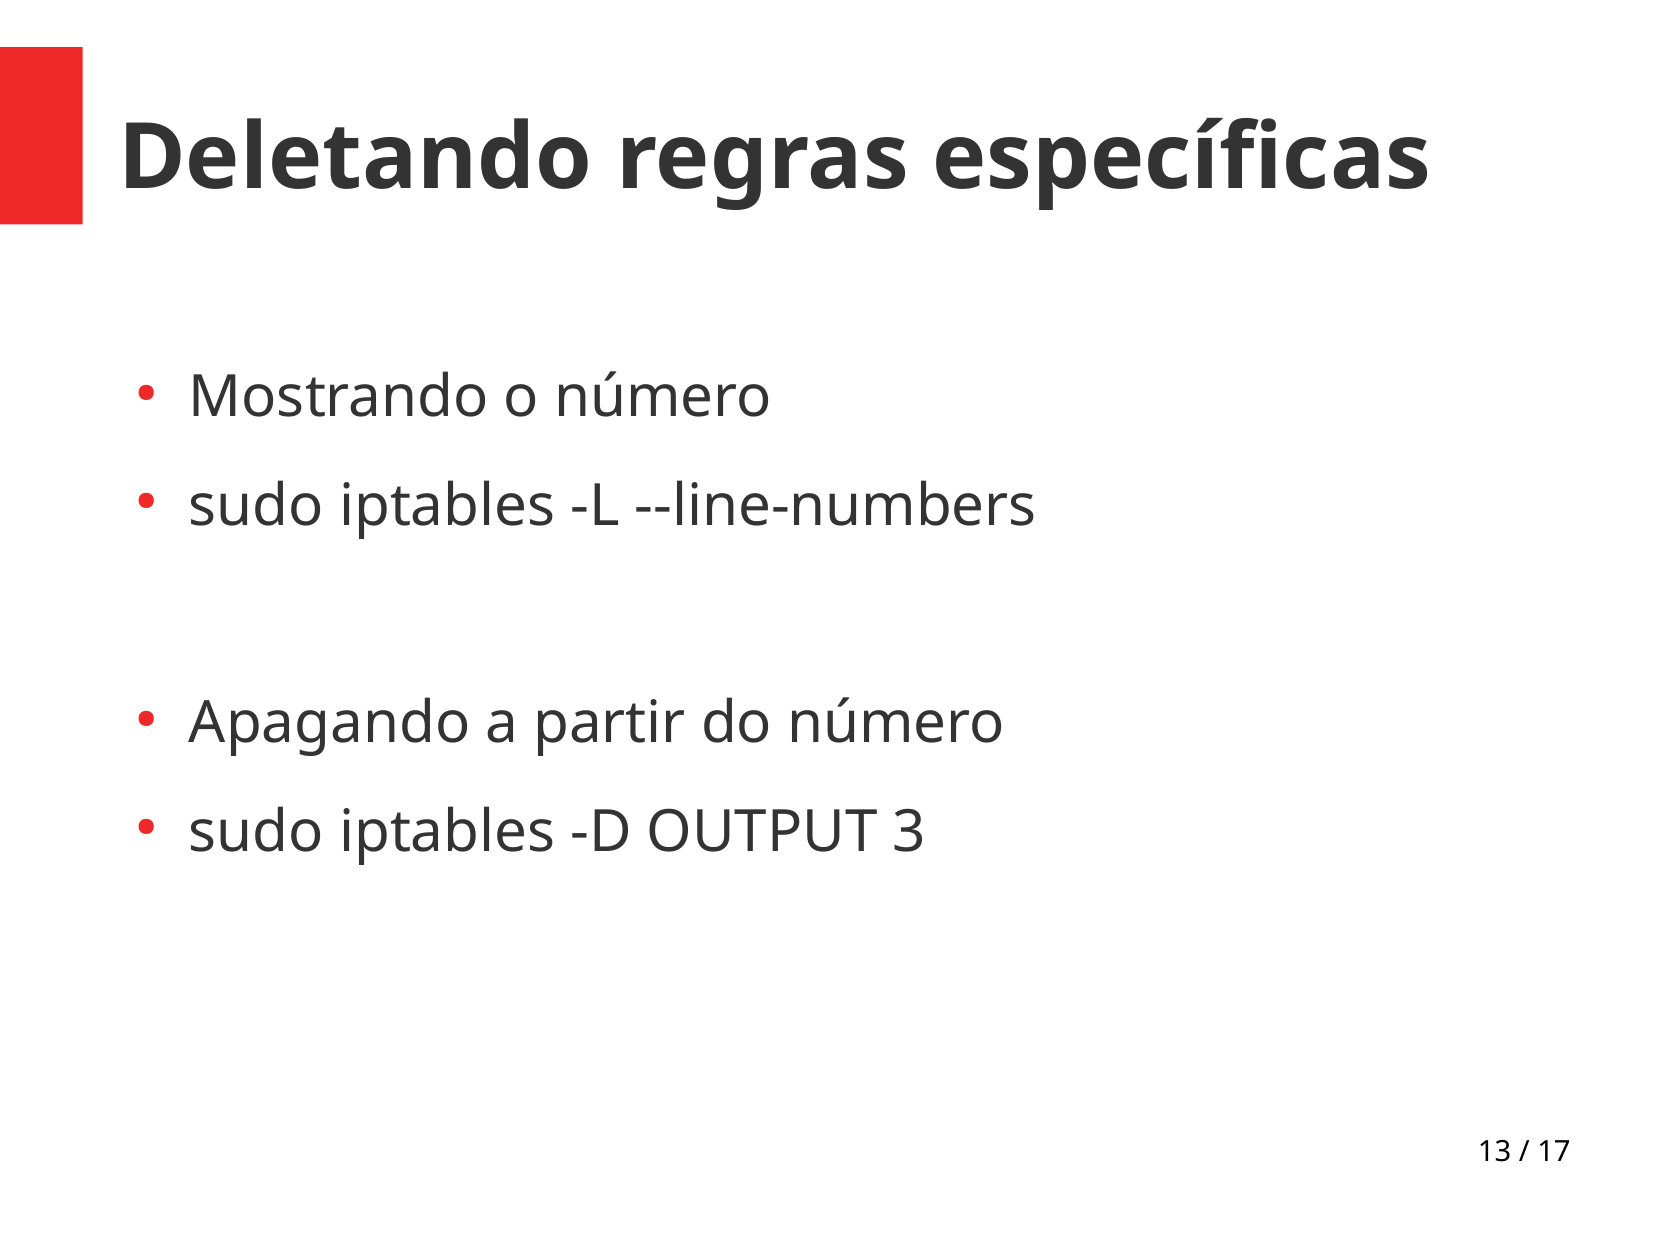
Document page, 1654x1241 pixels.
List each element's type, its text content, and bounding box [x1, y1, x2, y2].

list Mostrando o número sudo iptables -L --line-numbers Apagando a partir do número sudo iptables -D OUTPUT 3 [118, 354, 1536, 1074]
title Deletando regras específicas [118, 45, 1571, 260]
